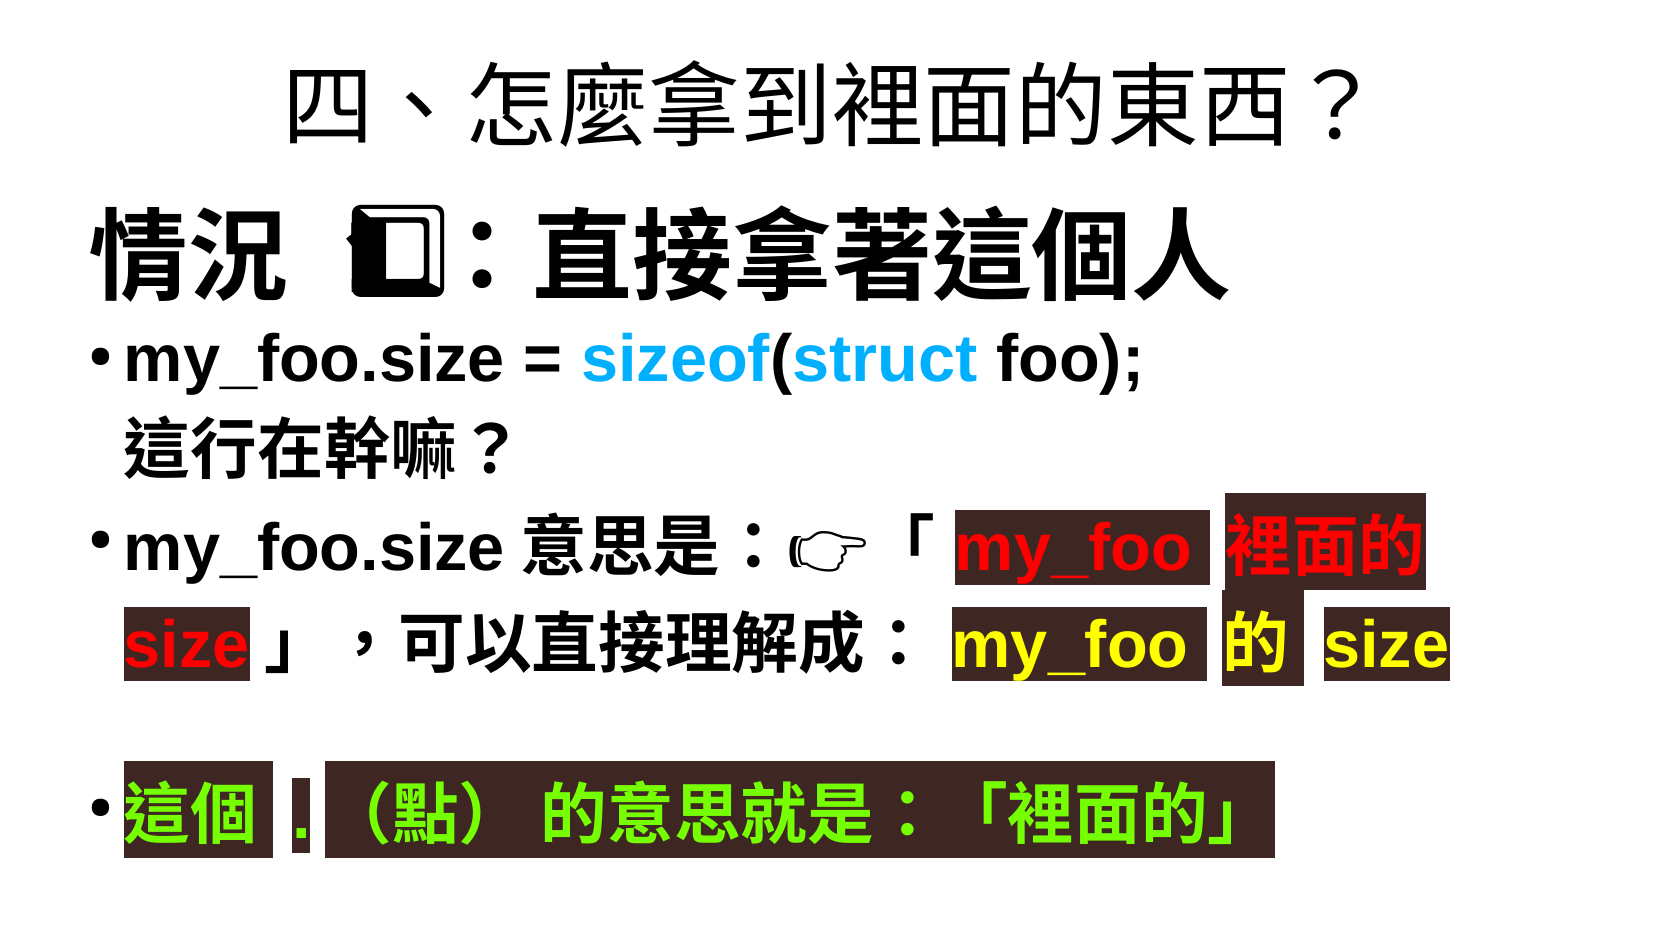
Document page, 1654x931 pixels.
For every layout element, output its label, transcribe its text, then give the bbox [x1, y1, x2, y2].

title 四、怎麼拿到裡面的東西？ [88, 21, 1577, 149]
subtitle 情況 1️⃣：直接拿著這個人 my_foo.size = sizeof(struct foo); 這行在幹嘛？ my_foo.size意思是：👉「my_foo 裡面的 size」，可以直接理解成：my_foo 的 size 這個 .（點） 的意思就是：「裡面的」 [88, 149, 1577, 931]
